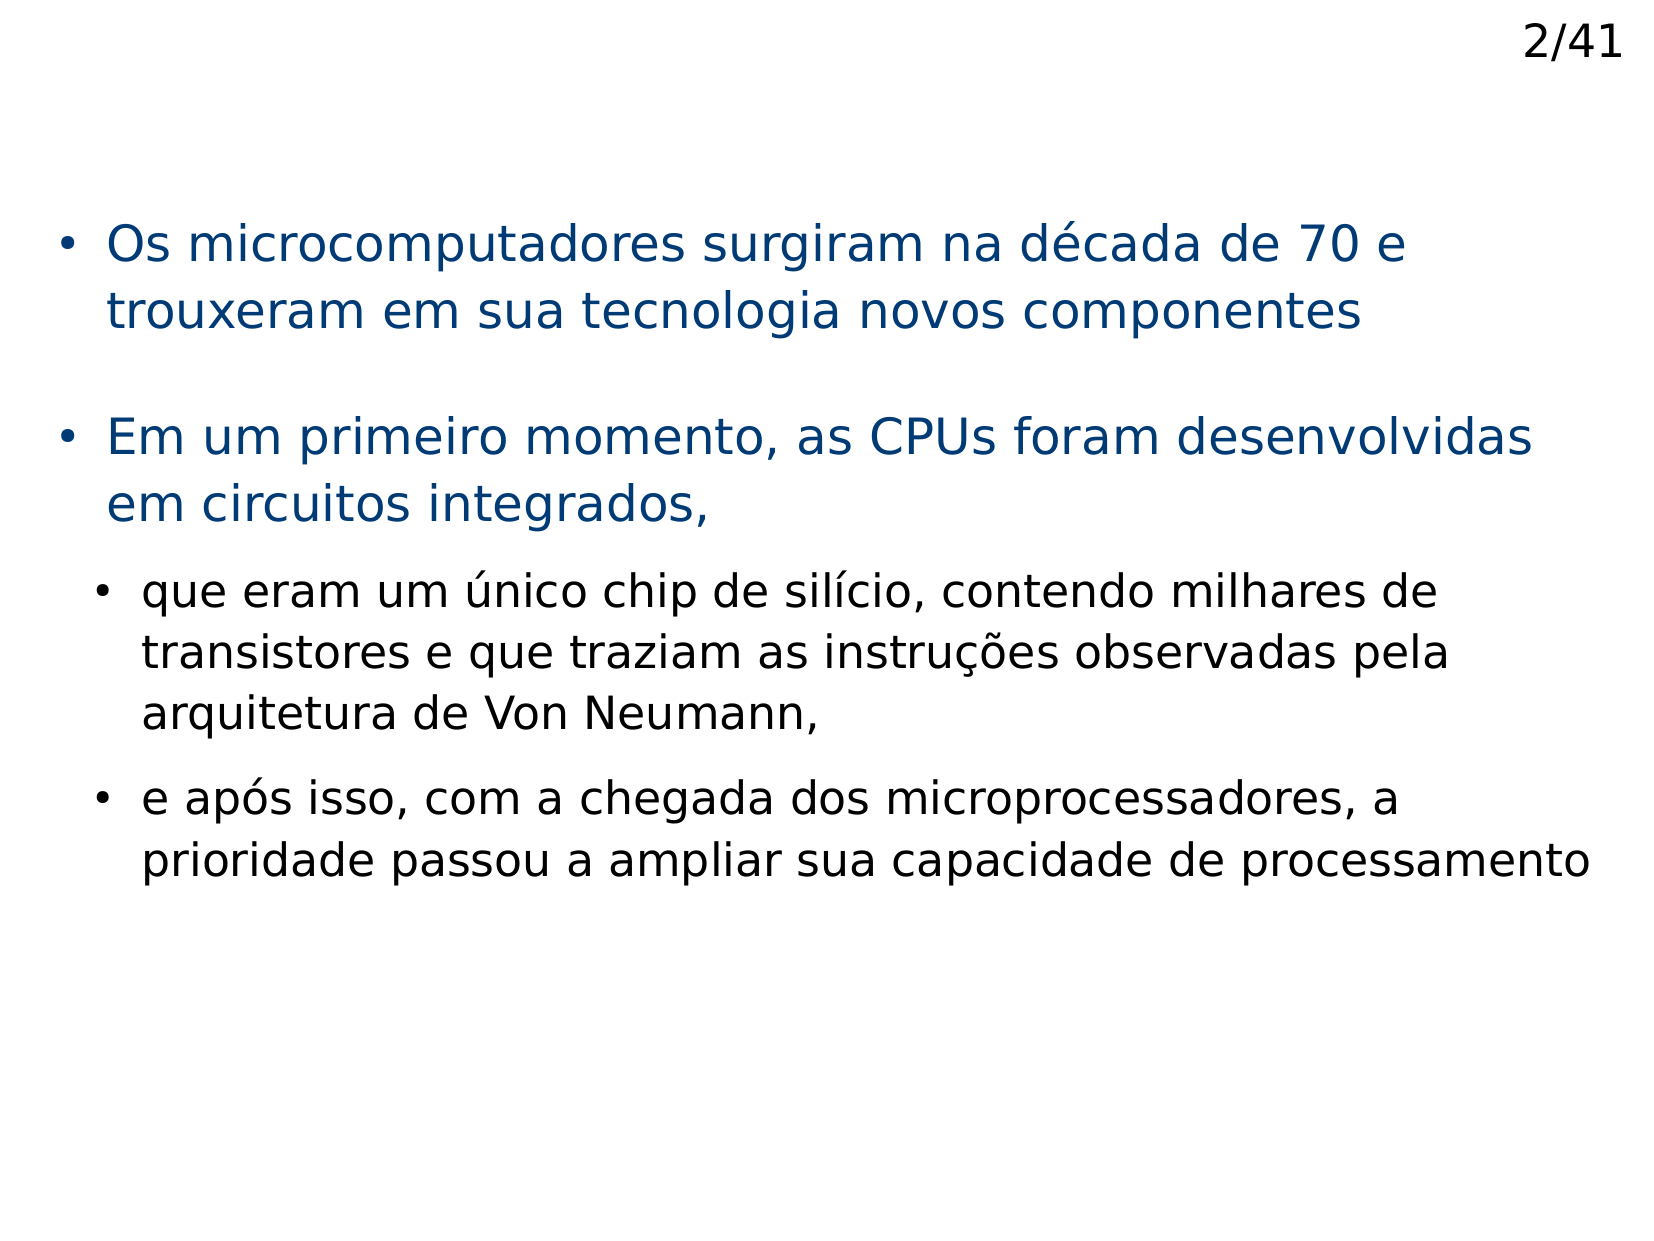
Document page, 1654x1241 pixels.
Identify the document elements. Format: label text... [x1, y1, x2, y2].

list Os microcomputadores surgiram na década de 70 e trouxeram em sua tecnologia novos componentes Em um primeiro momento, as CPUs foram desenvolvidas em circuitos integrados, que eram um único chip de silício, contendo milhares de transistores e que traziam as instruções observadas pela arquitetura de Von Neumann, e após isso, com a chegada dos microprocessadores, a prioridade passou a ampliar sua capacidade de processamento [59, 206, 1625, 1211]
